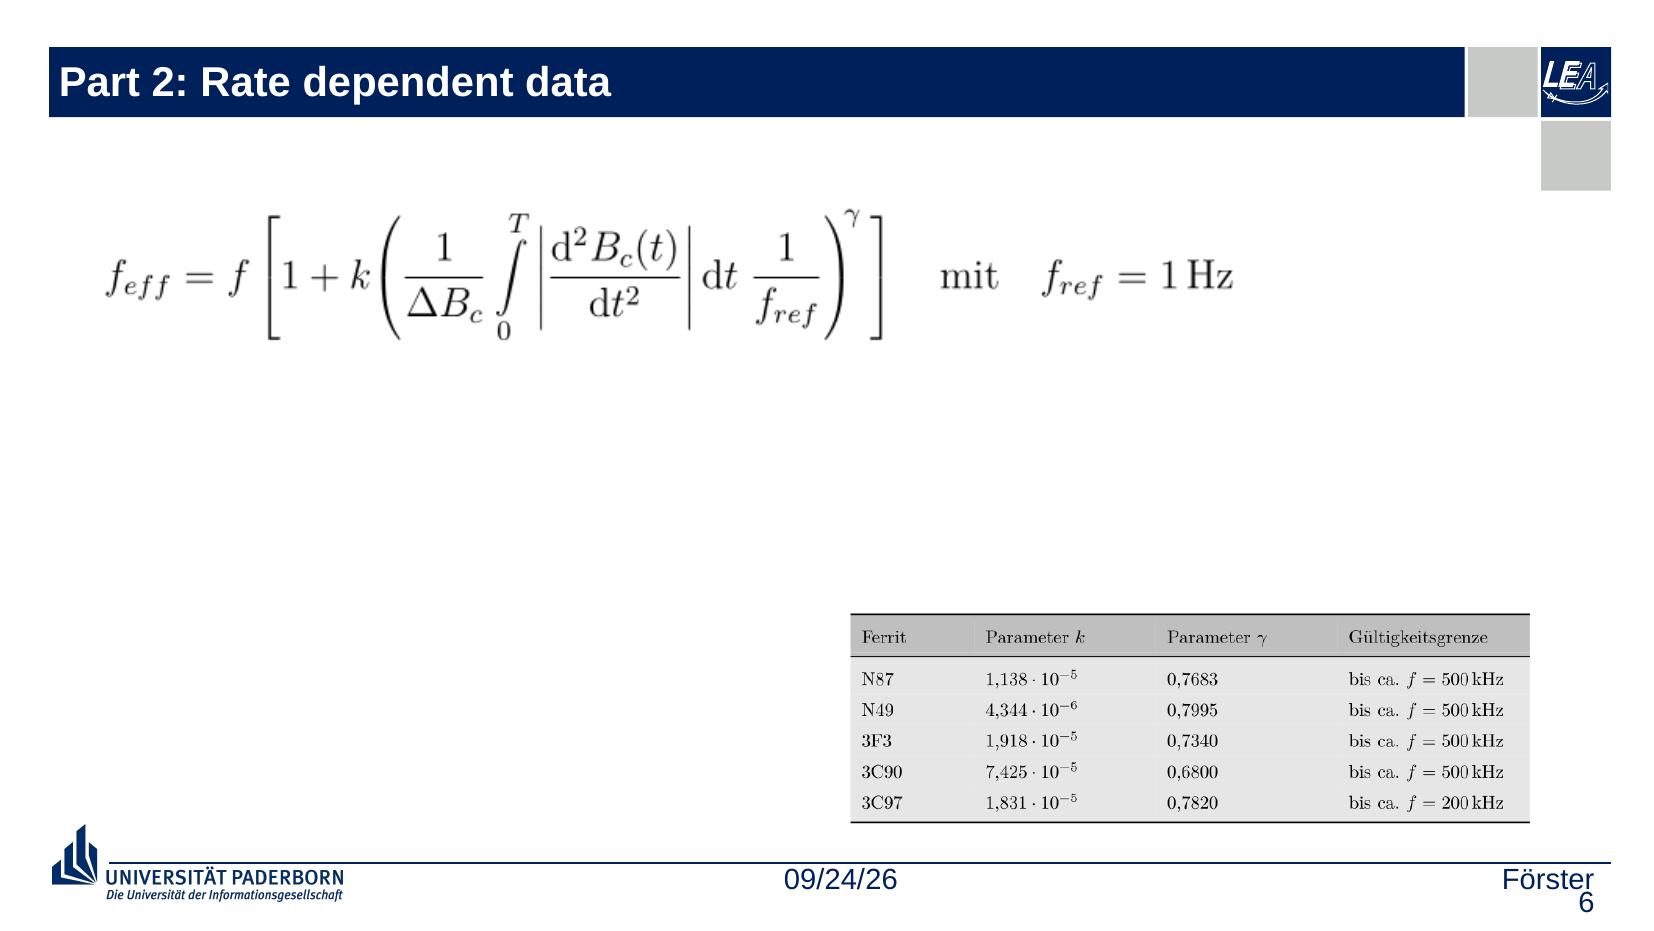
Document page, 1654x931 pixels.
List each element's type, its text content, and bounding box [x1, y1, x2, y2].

picture [52, 824, 343, 902]
picture [90, 206, 1241, 345]
title Part 2: Rate dependent data [59, 47, 1447, 117]
picture [845, 610, 1536, 827]
